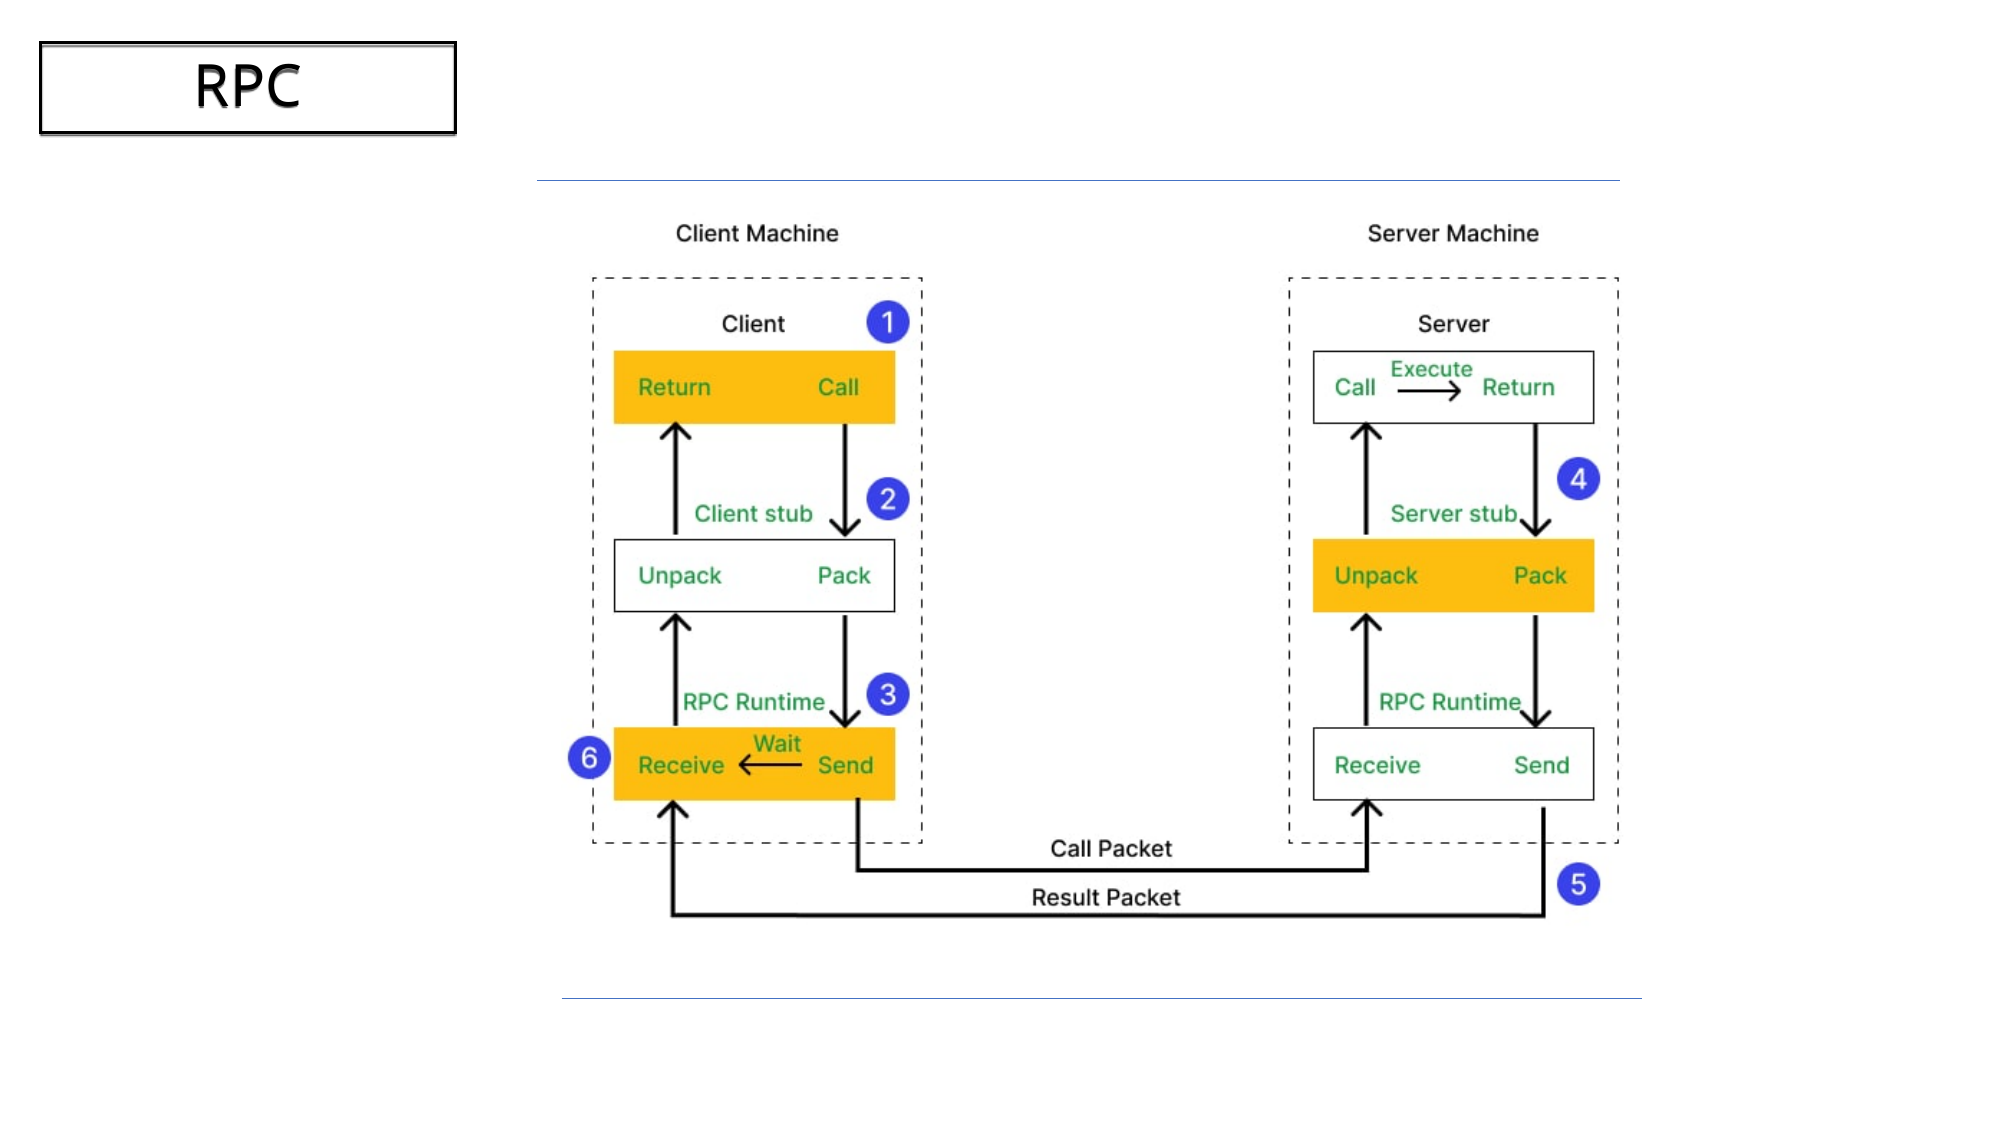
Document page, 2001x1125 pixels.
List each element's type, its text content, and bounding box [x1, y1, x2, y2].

picture [561, 210, 1642, 946]
title RPC [40, 42, 456, 133]
